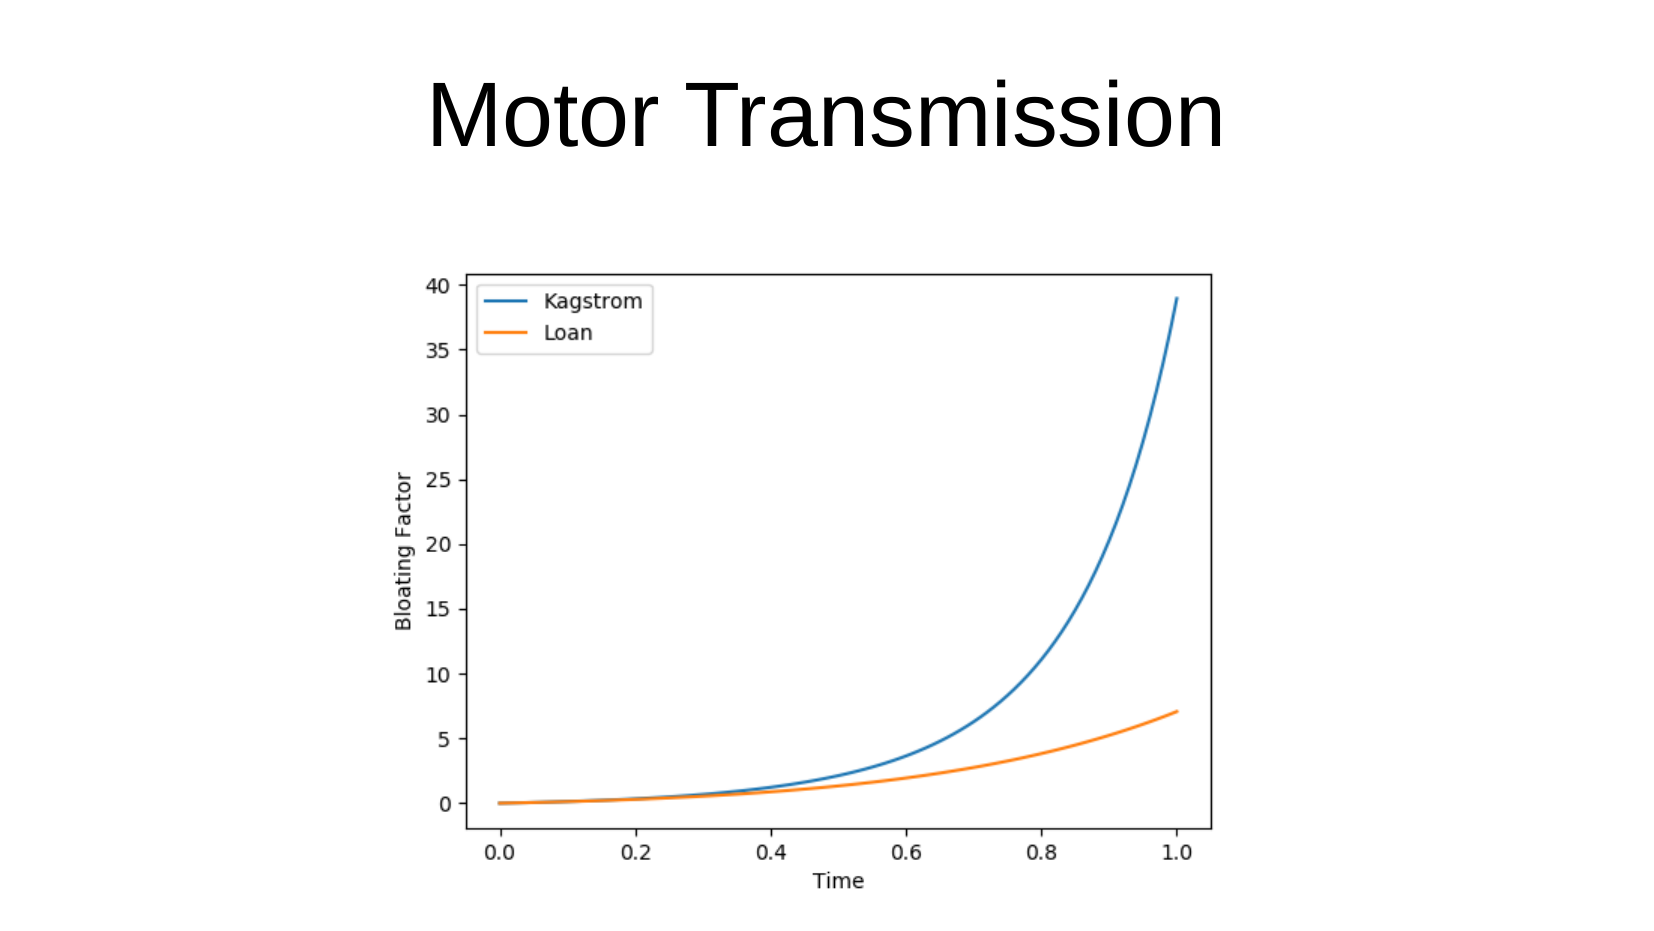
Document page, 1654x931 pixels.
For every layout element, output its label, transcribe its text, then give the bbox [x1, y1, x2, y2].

title Motor Transmission [82, 37, 1571, 193]
picture [346, 187, 1307, 908]
